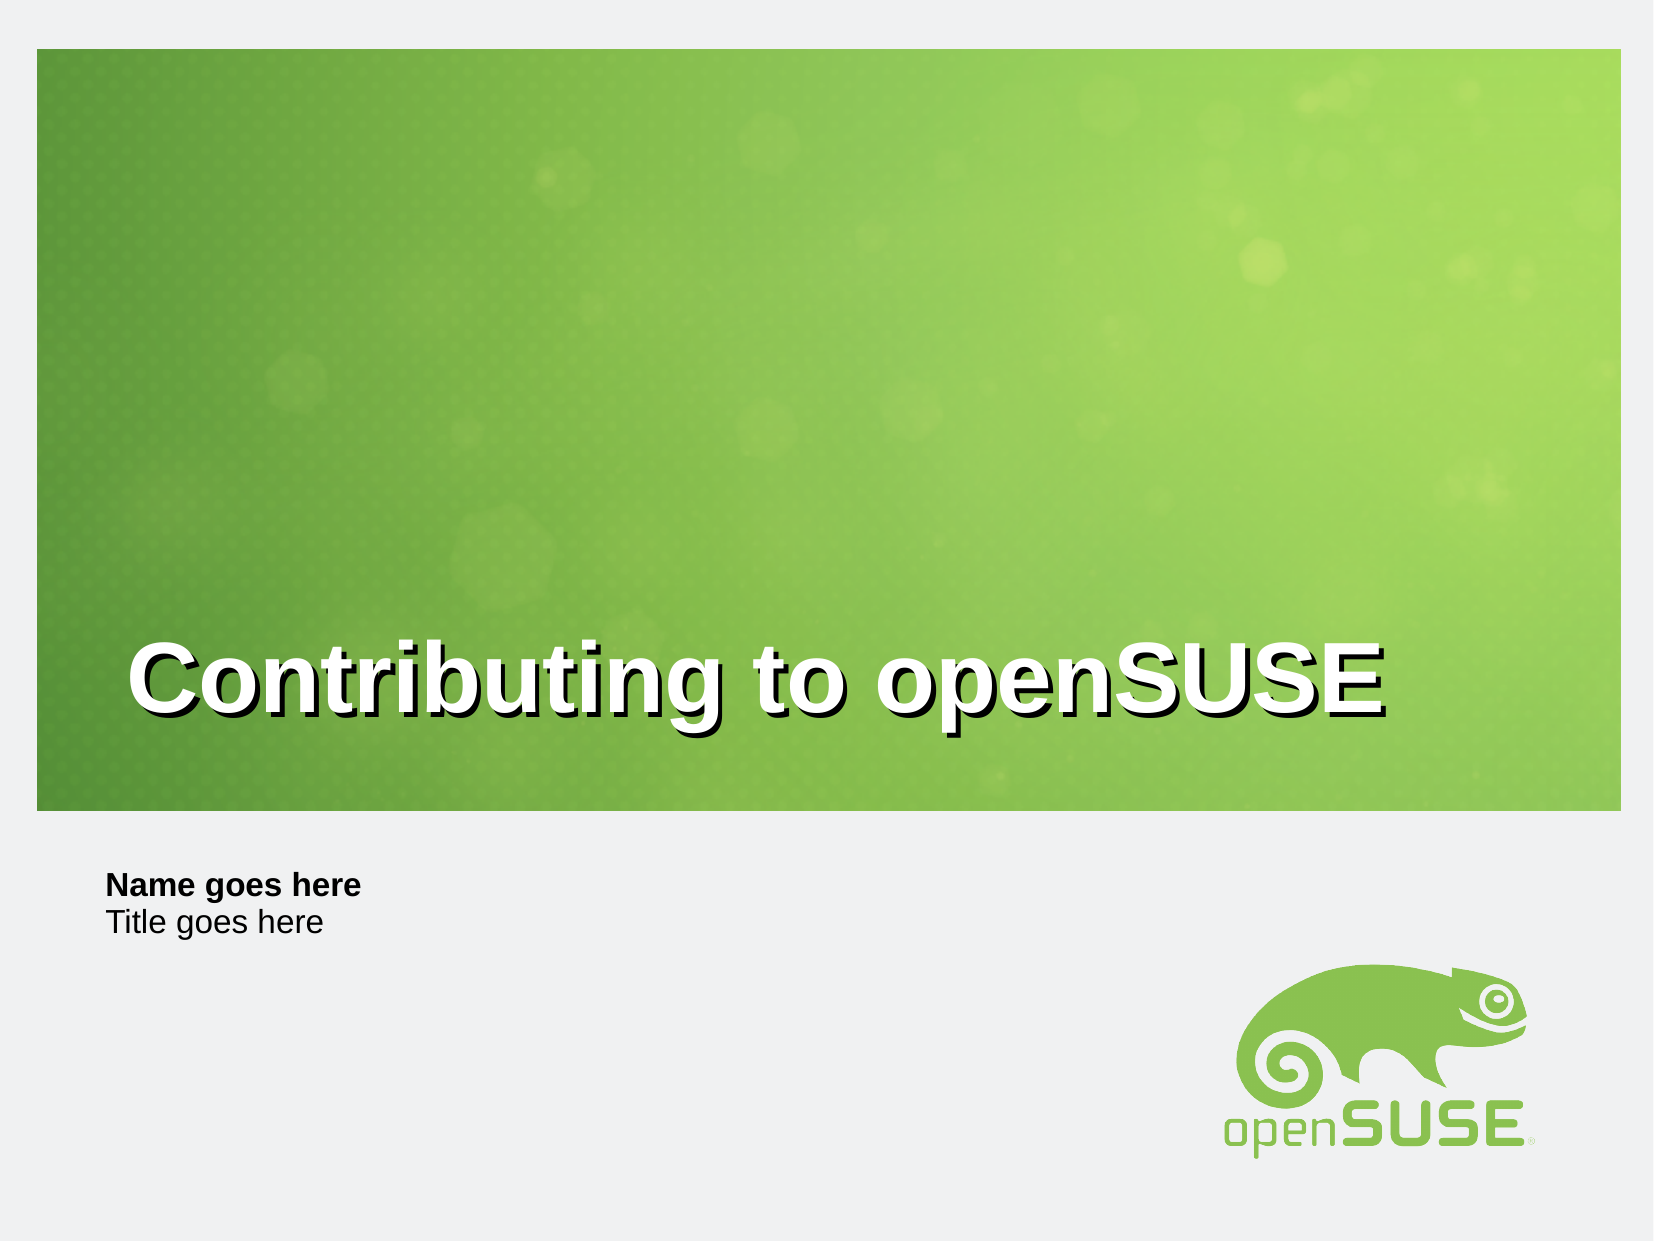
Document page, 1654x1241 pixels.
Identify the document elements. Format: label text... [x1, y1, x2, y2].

list Name goes here Title goes here [105, 866, 838, 1241]
picture [0, 0, 1654, 1241]
title Contributing to openSUSE [126, 428, 1573, 734]
